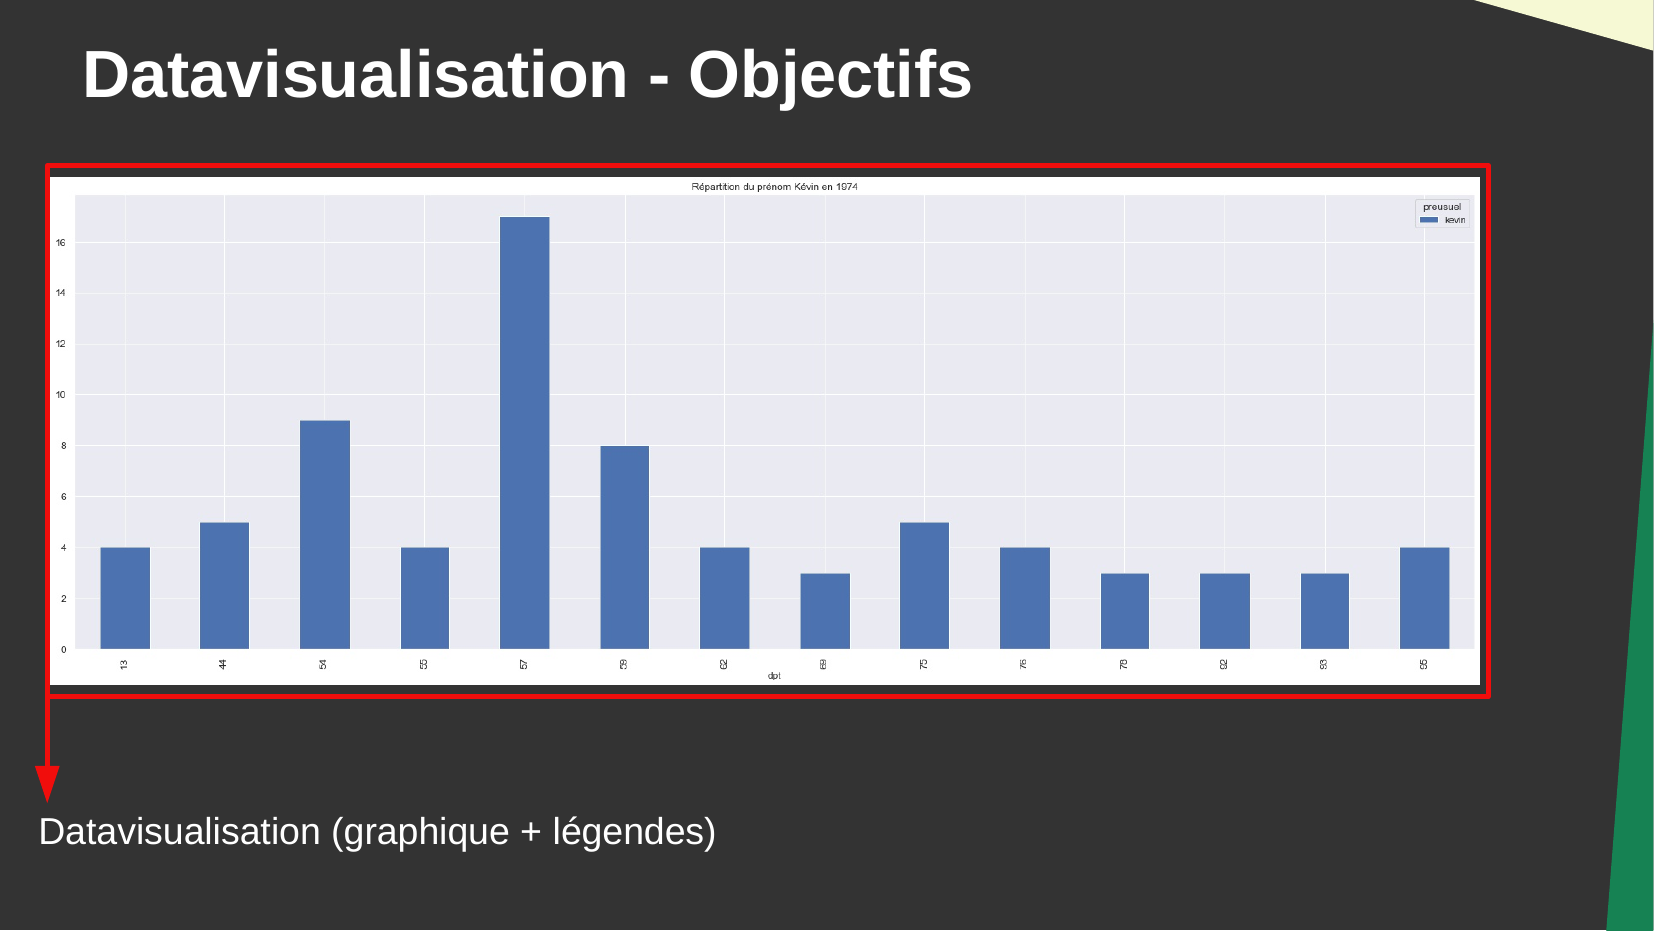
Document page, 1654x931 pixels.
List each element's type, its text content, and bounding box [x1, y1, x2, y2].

text_box Datavisualisation (graphique + légendes) [23, 803, 733, 860]
title Datavisualisation - Objectifs [82, 37, 1571, 122]
text_box [1606, 313, 1654, 931]
picture [50, 177, 1480, 686]
text_box [1473, 0, 1654, 51]
